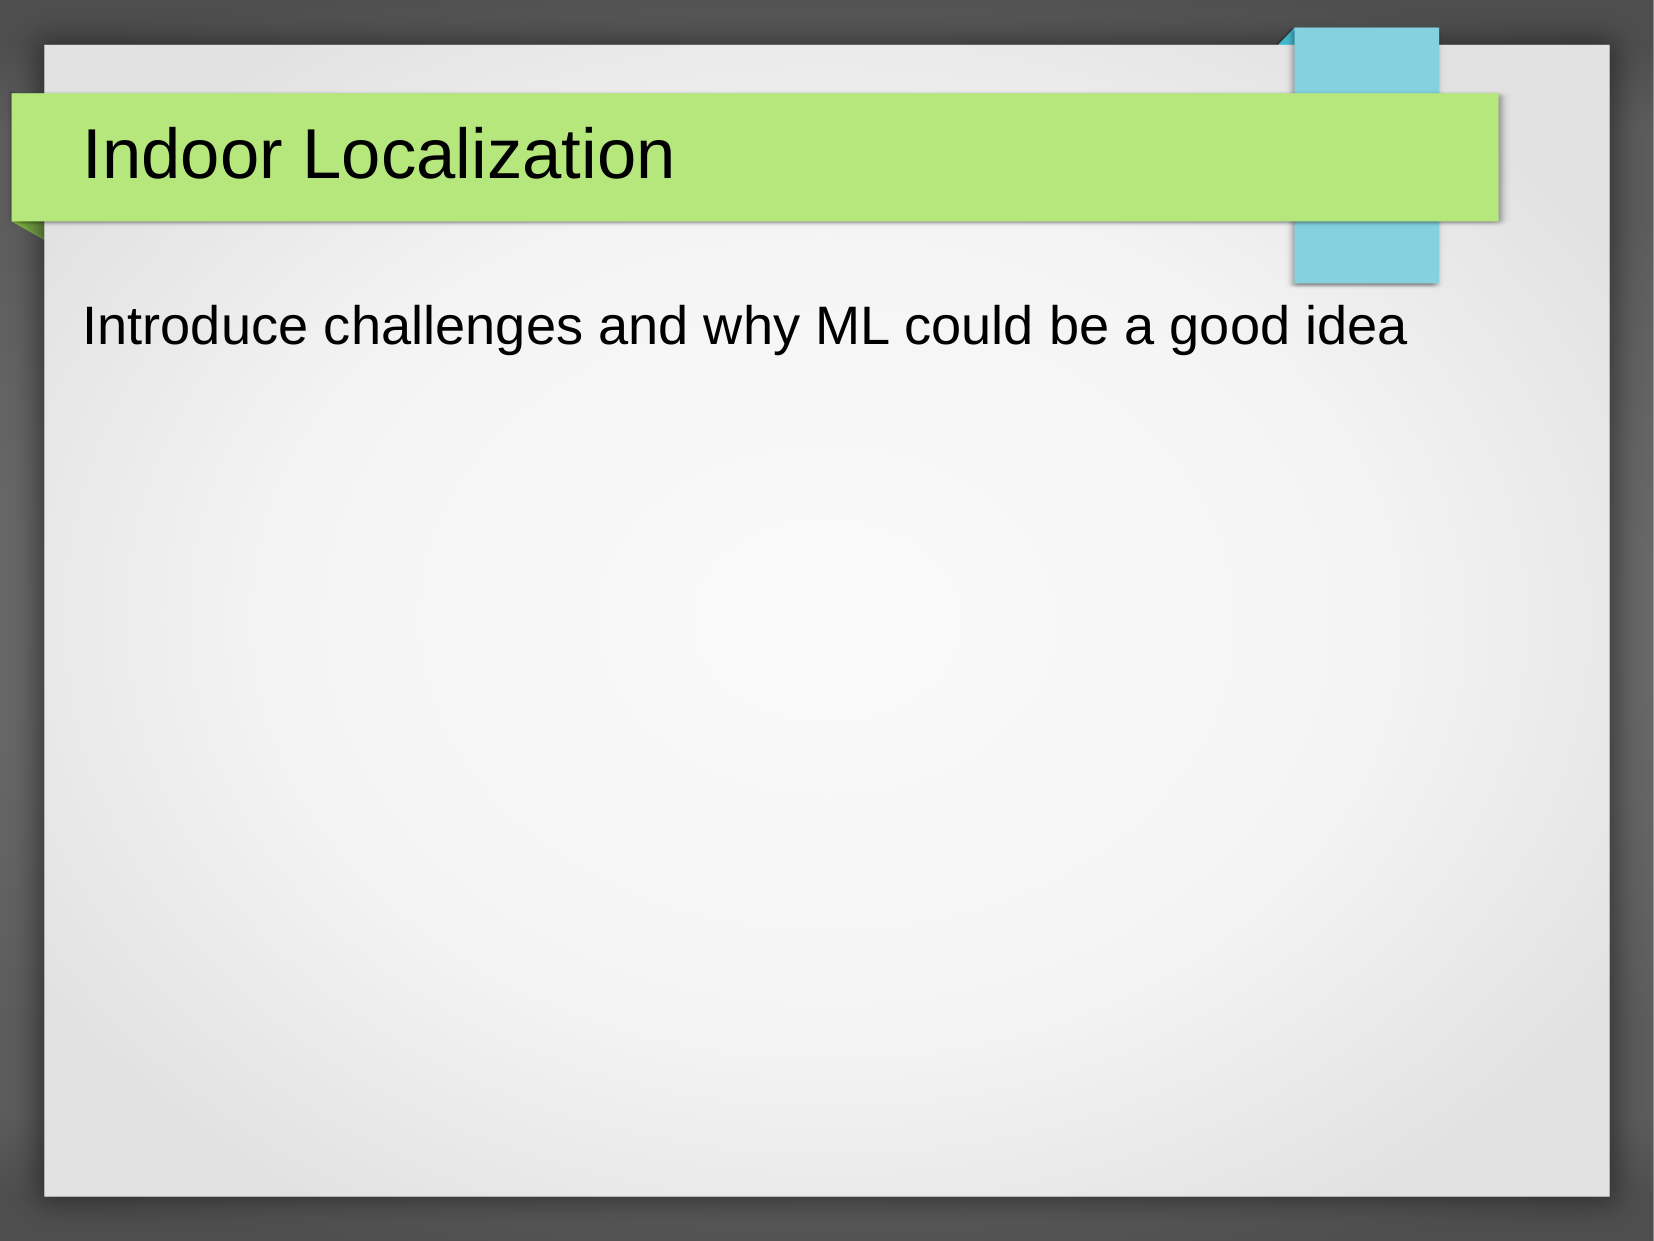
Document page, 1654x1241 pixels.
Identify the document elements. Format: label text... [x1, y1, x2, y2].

title Indoor Localization [82, 94, 1264, 213]
list Introduce challenges and why ML could be a good idea [82, 295, 1571, 1015]
picture [0, 0, 1654, 1241]
